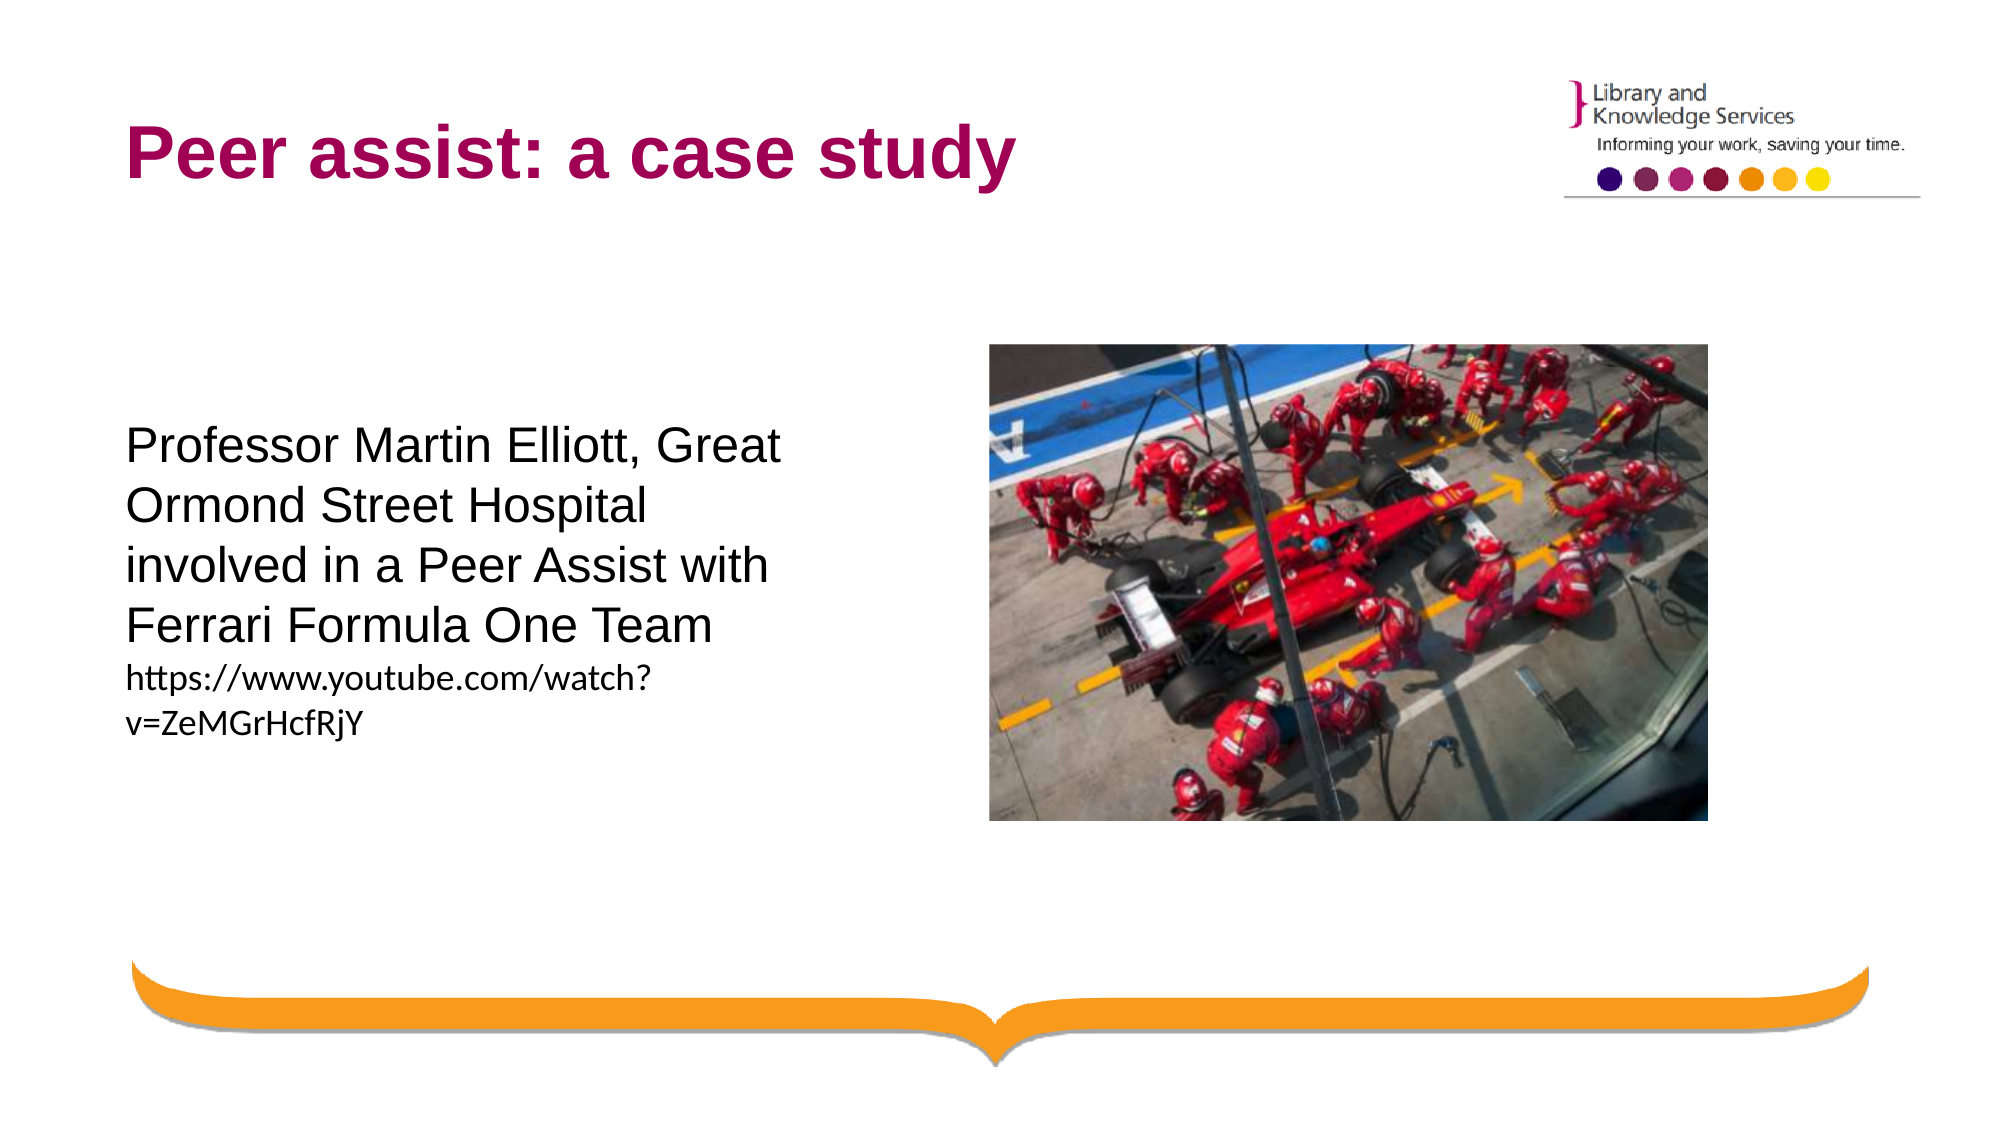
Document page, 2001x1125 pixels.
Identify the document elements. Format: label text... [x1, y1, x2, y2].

title Peer assist: a case study [110, 56, 1251, 203]
picture [132, 959, 1868, 1063]
text_box Professor Martin Elliott, Great Ormond Street Hospital involved in a Peer Assist with Ferrari Formula One Team https://www.youtube.com/watch?v=ZeMGrHcfRjY [110, 405, 801, 825]
picture [1564, 76, 1923, 196]
picture [988, 343, 1708, 821]
